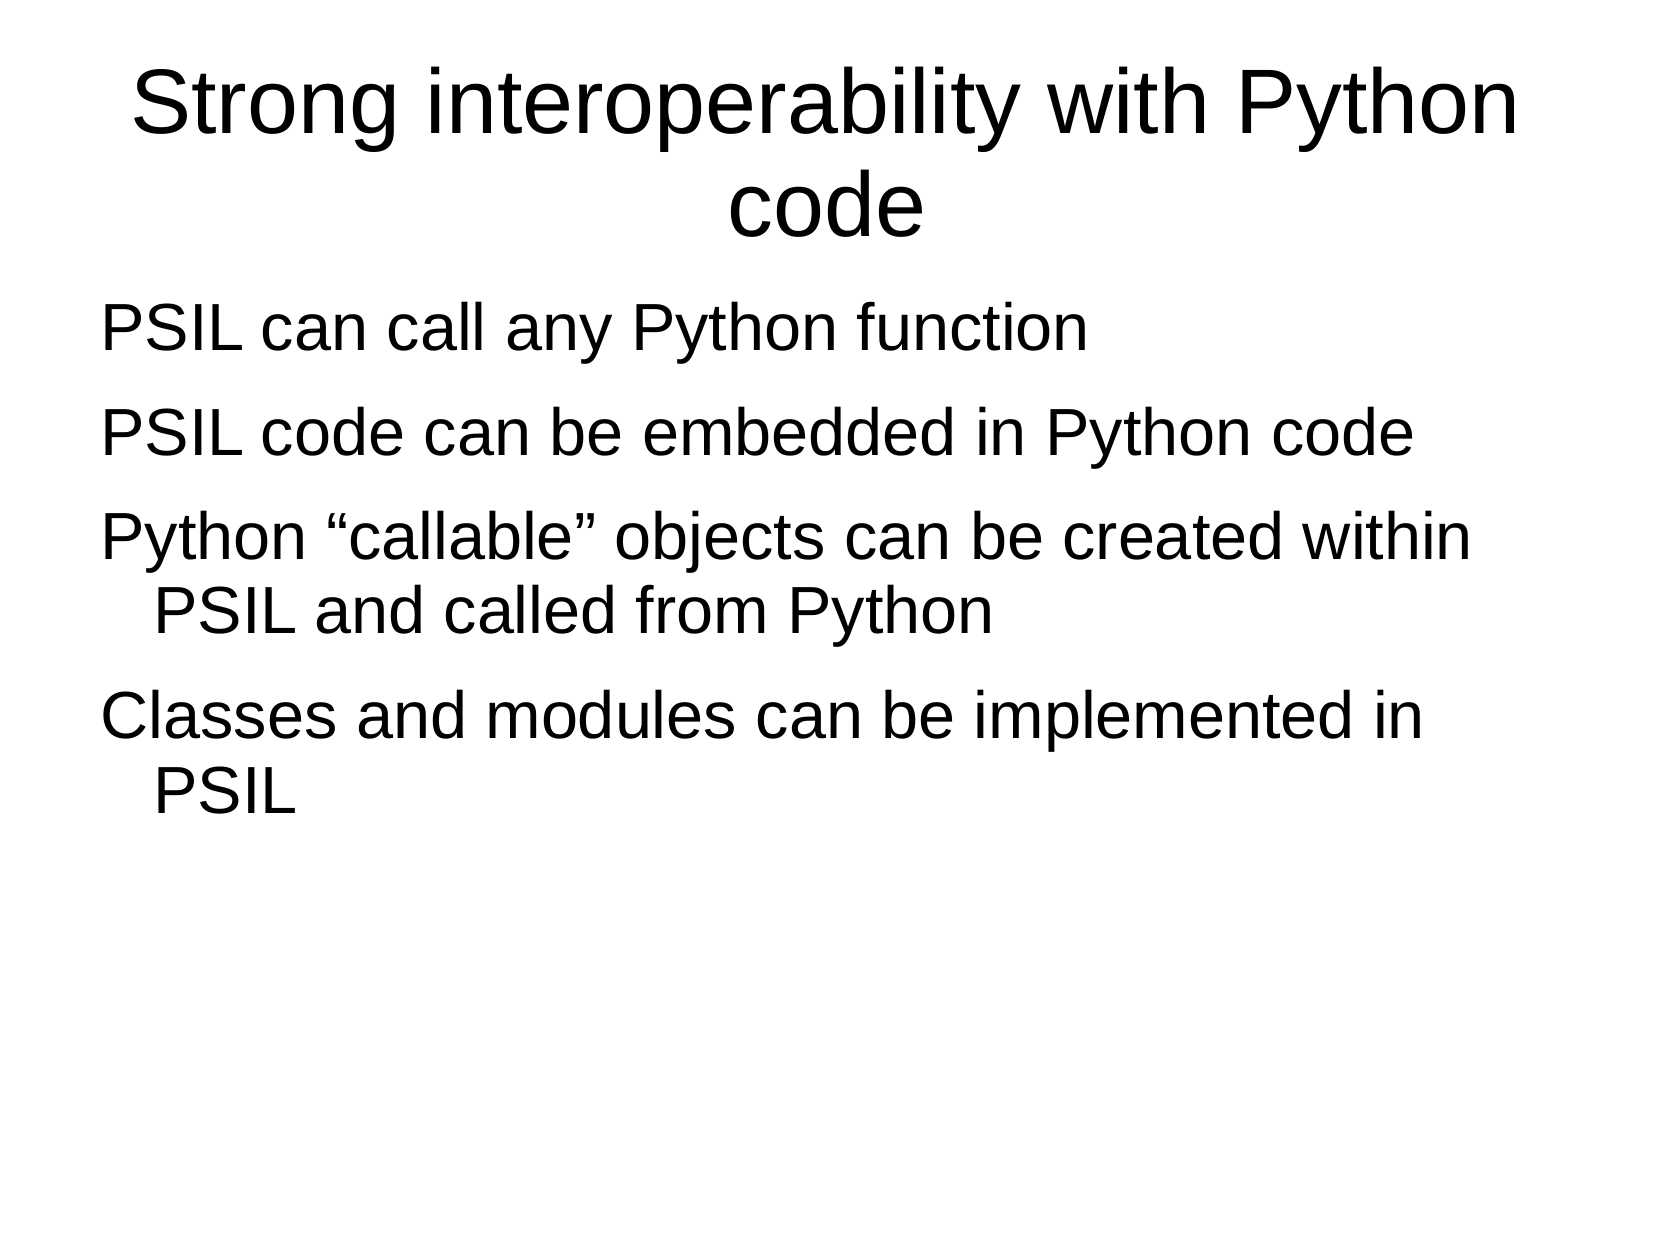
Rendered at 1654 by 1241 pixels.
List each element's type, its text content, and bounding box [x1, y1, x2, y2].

list PSIL can call any Python function PSIL code can be embedded in Python code Python “callable” objects can be created within PSIL and called from Python Classes and modules can be implemented in PSIL [82, 290, 1571, 1094]
title Strong interoperability with Python code [82, 50, 1571, 256]
